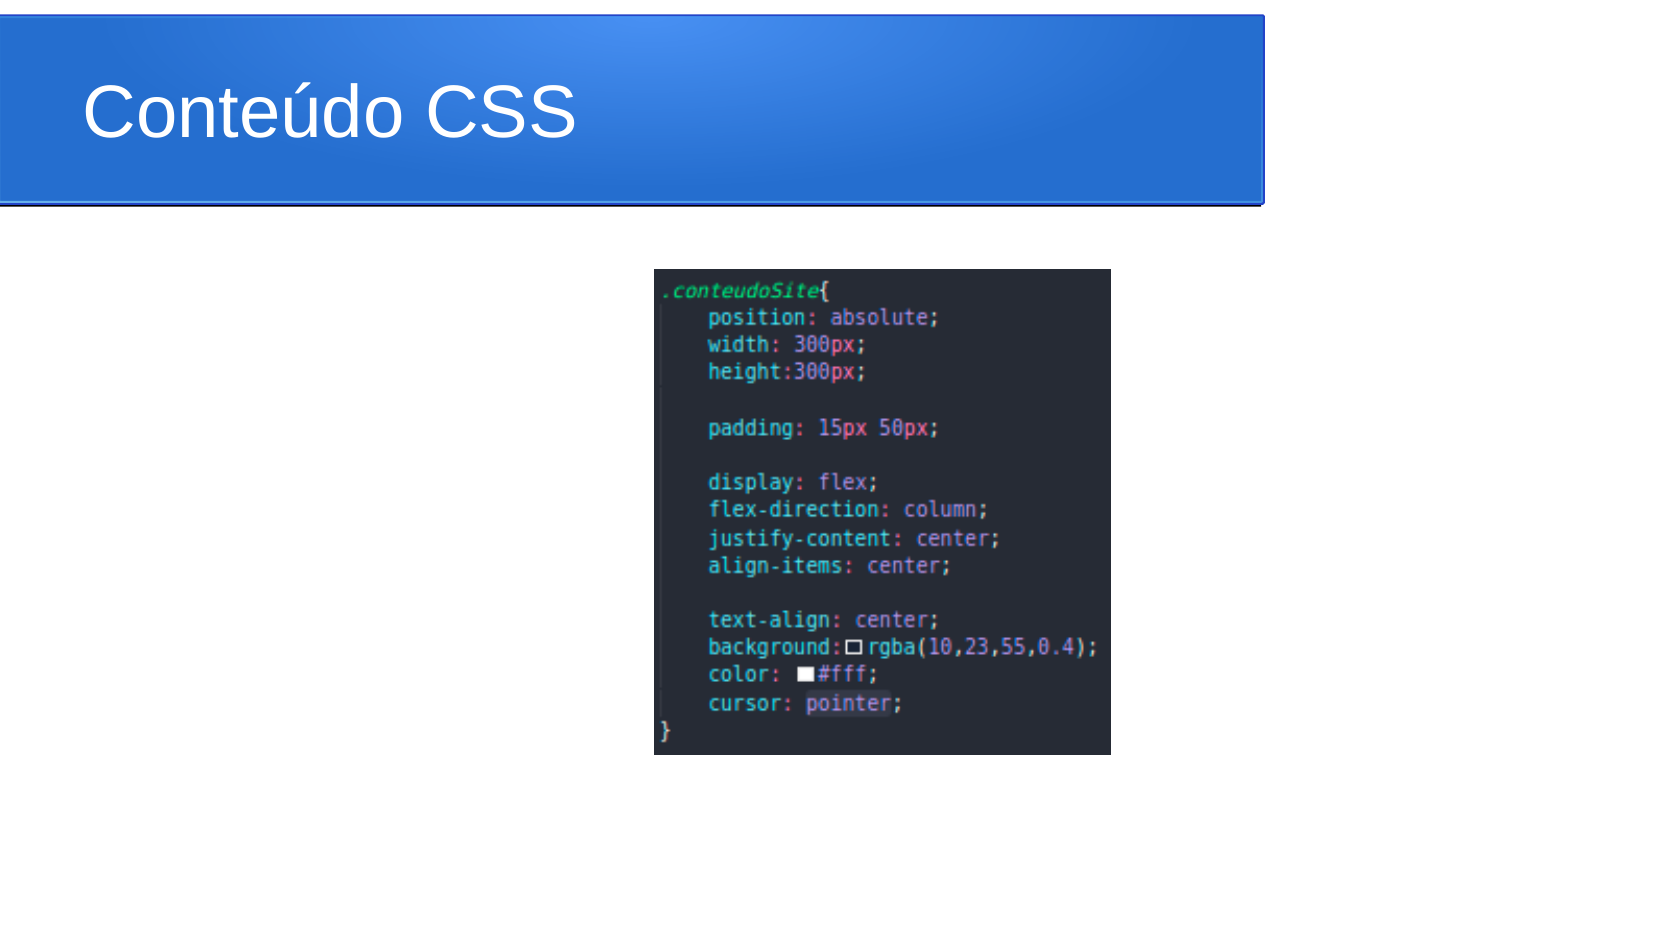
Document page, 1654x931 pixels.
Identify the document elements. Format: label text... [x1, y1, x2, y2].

picture [654, 269, 1111, 755]
title Conteúdo CSS [82, 35, 1235, 189]
